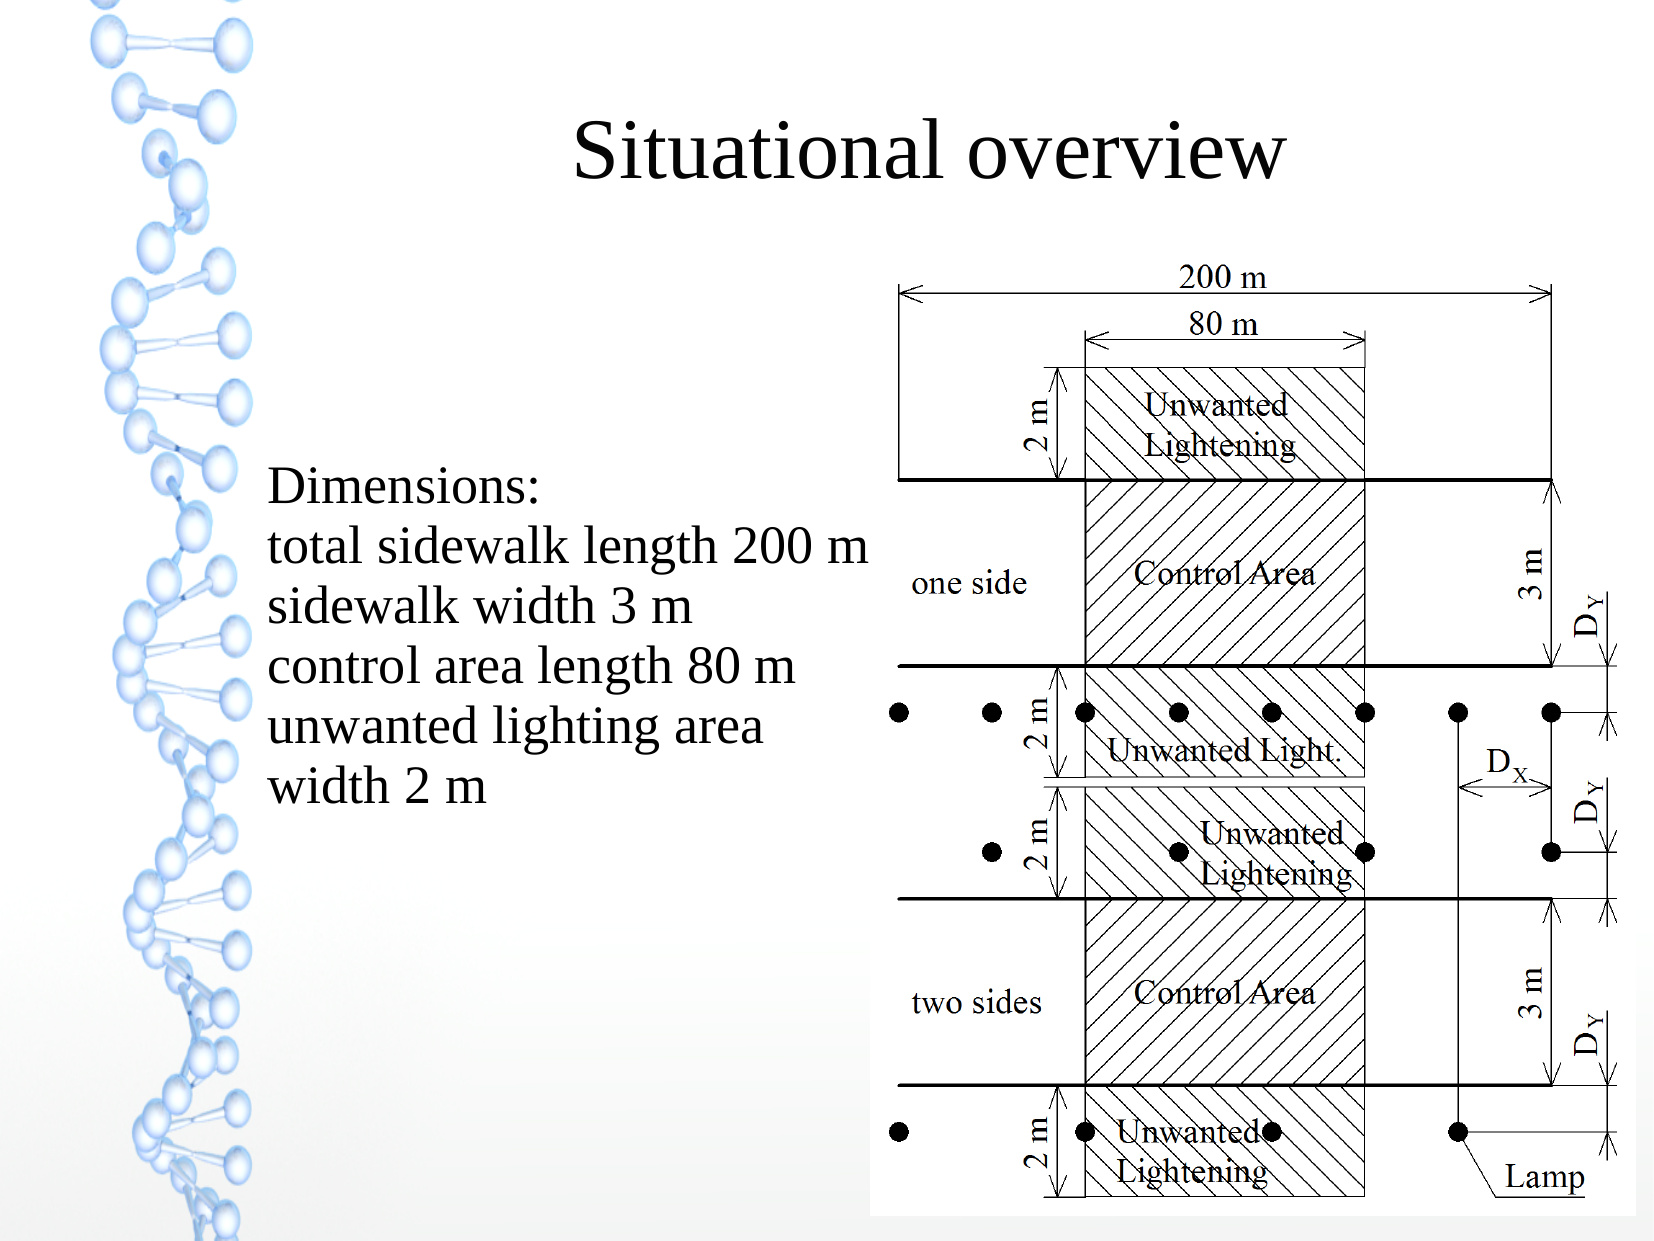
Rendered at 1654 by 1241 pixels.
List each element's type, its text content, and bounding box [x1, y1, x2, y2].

subtitle Dimensions: total sidewalk length 200 m sidewalk width 3 m control area length 80 m unwanted lighting area width 2 m [267, 312, 886, 1032]
title Situational overview [265, 47, 1595, 252]
picture [0, 0, 1654, 1241]
